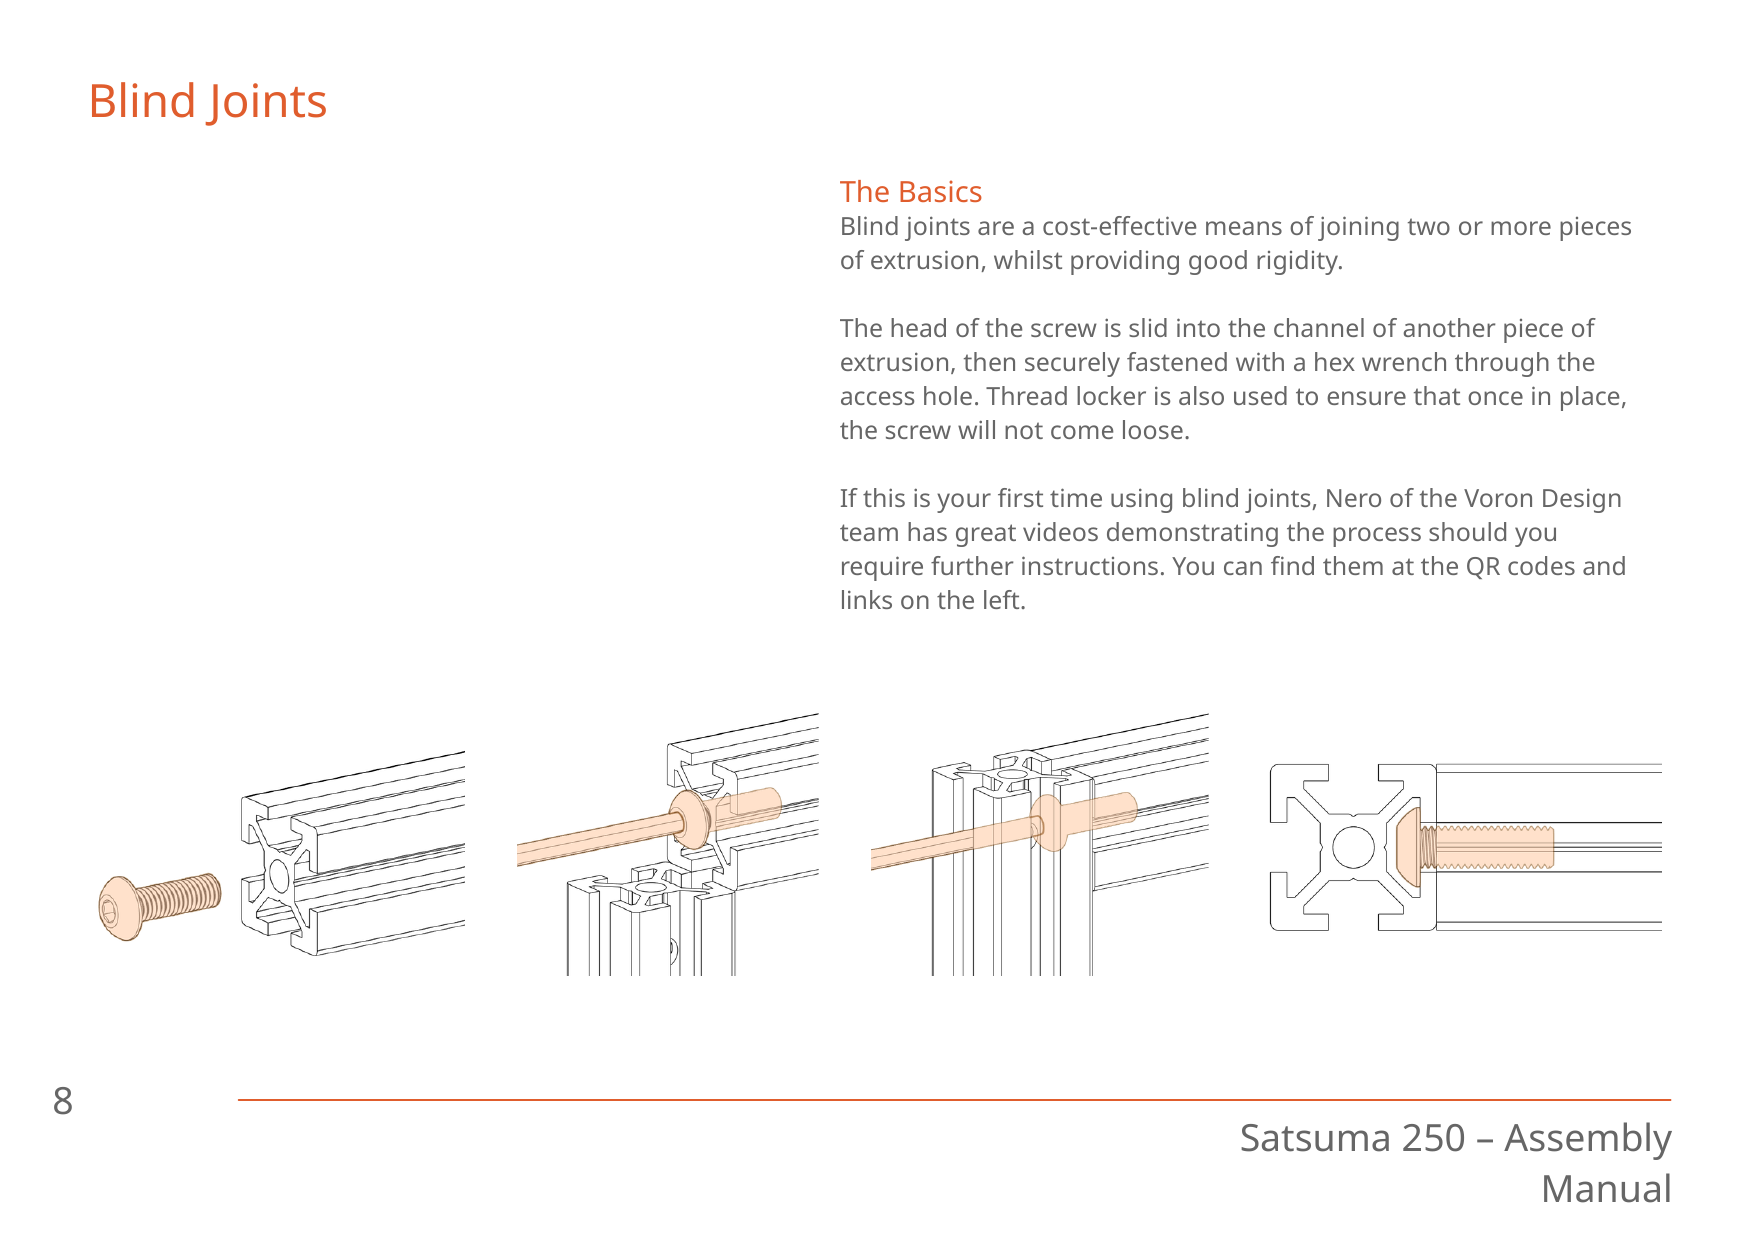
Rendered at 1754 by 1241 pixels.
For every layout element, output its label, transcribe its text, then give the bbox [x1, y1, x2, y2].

title Blind Joints [87, 74, 1667, 126]
text_box Blind joints are a cost-effective means of joining two or more pieces of extrusion, whilst providing good rigidity. The head of the screw is slid into the channel of another piece of extrusion, then securely fastened with a hex wrench through the access hole. Thread locker is also used to ensure that once in place, the screw will not come loose. If this is your first time using blind joints, Nero of the Voron Design team has great videos demonstrating the process should you require further instructions. You can find them at the QR codes and links on the left. [825, 201, 1651, 496]
text_box <number> [57, 1044, 232, 1157]
picture [1249, 750, 1662, 957]
picture [75, 718, 465, 999]
text_box The Basics [825, 163, 1026, 201]
picture [517, 706, 819, 976]
picture [871, 688, 1209, 976]
